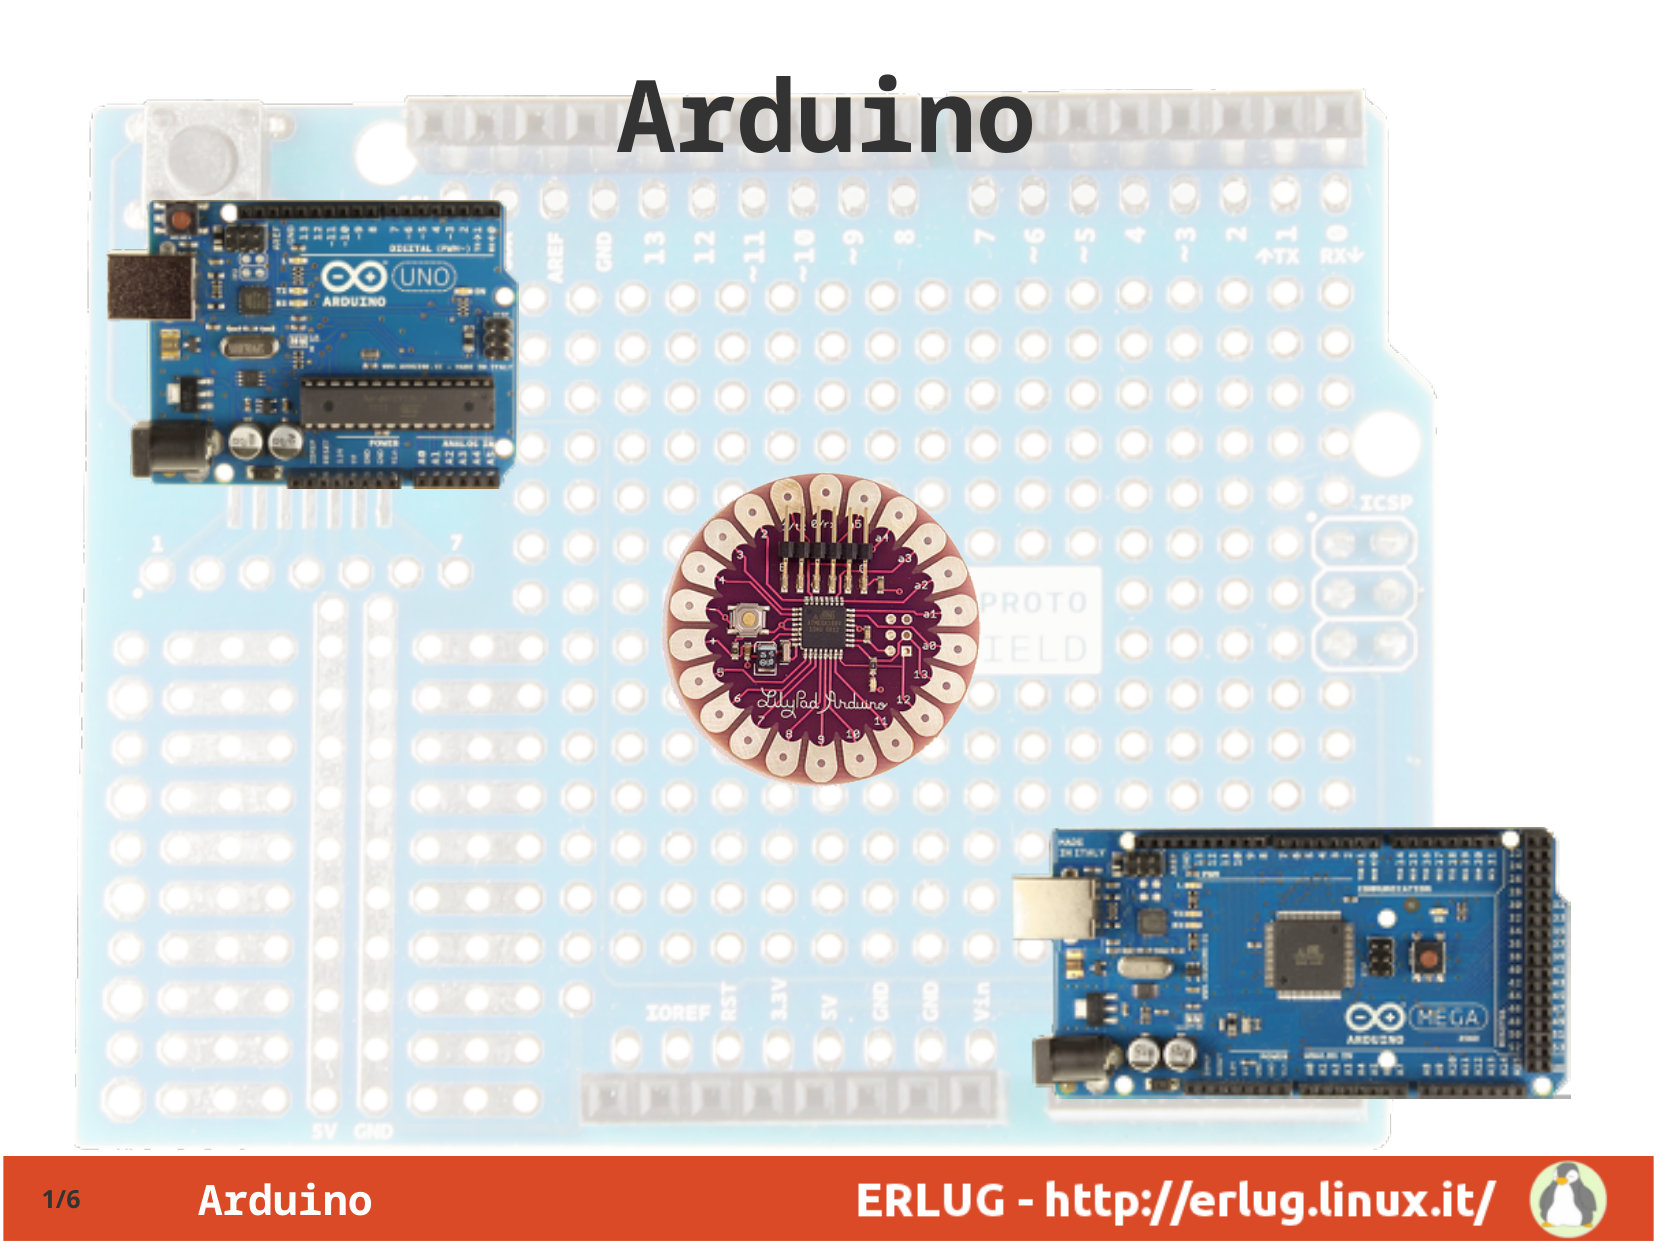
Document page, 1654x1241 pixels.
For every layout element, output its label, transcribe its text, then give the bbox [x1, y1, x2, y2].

text_box Arduino [0, 44, 1654, 180]
picture [3, 1156, 1654, 1241]
picture [74, 180, 1571, 1152]
